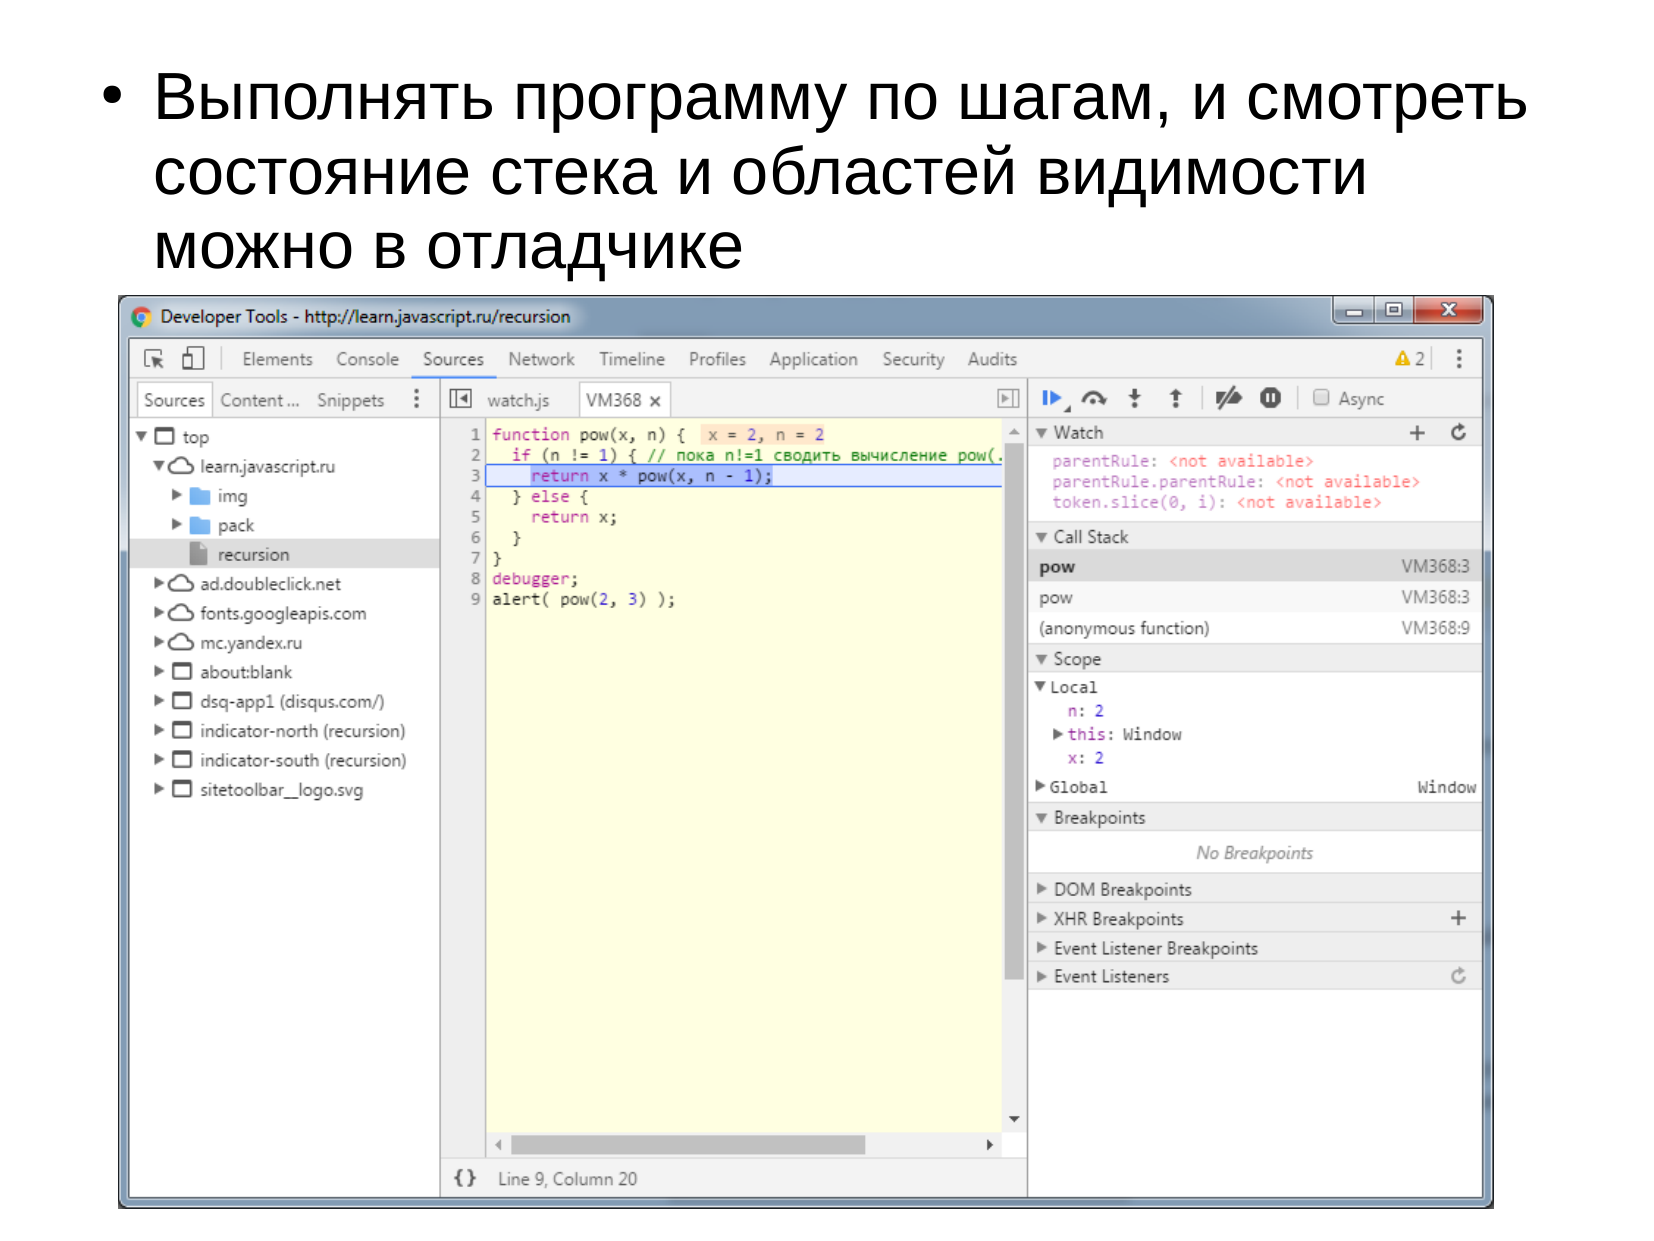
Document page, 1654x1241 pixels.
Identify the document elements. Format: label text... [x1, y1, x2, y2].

picture [118, 295, 1494, 1209]
list Выполнять программу по шагам, и смотреть состояние стека и областей видимости можно в отладчике [82, 59, 1571, 1109]
